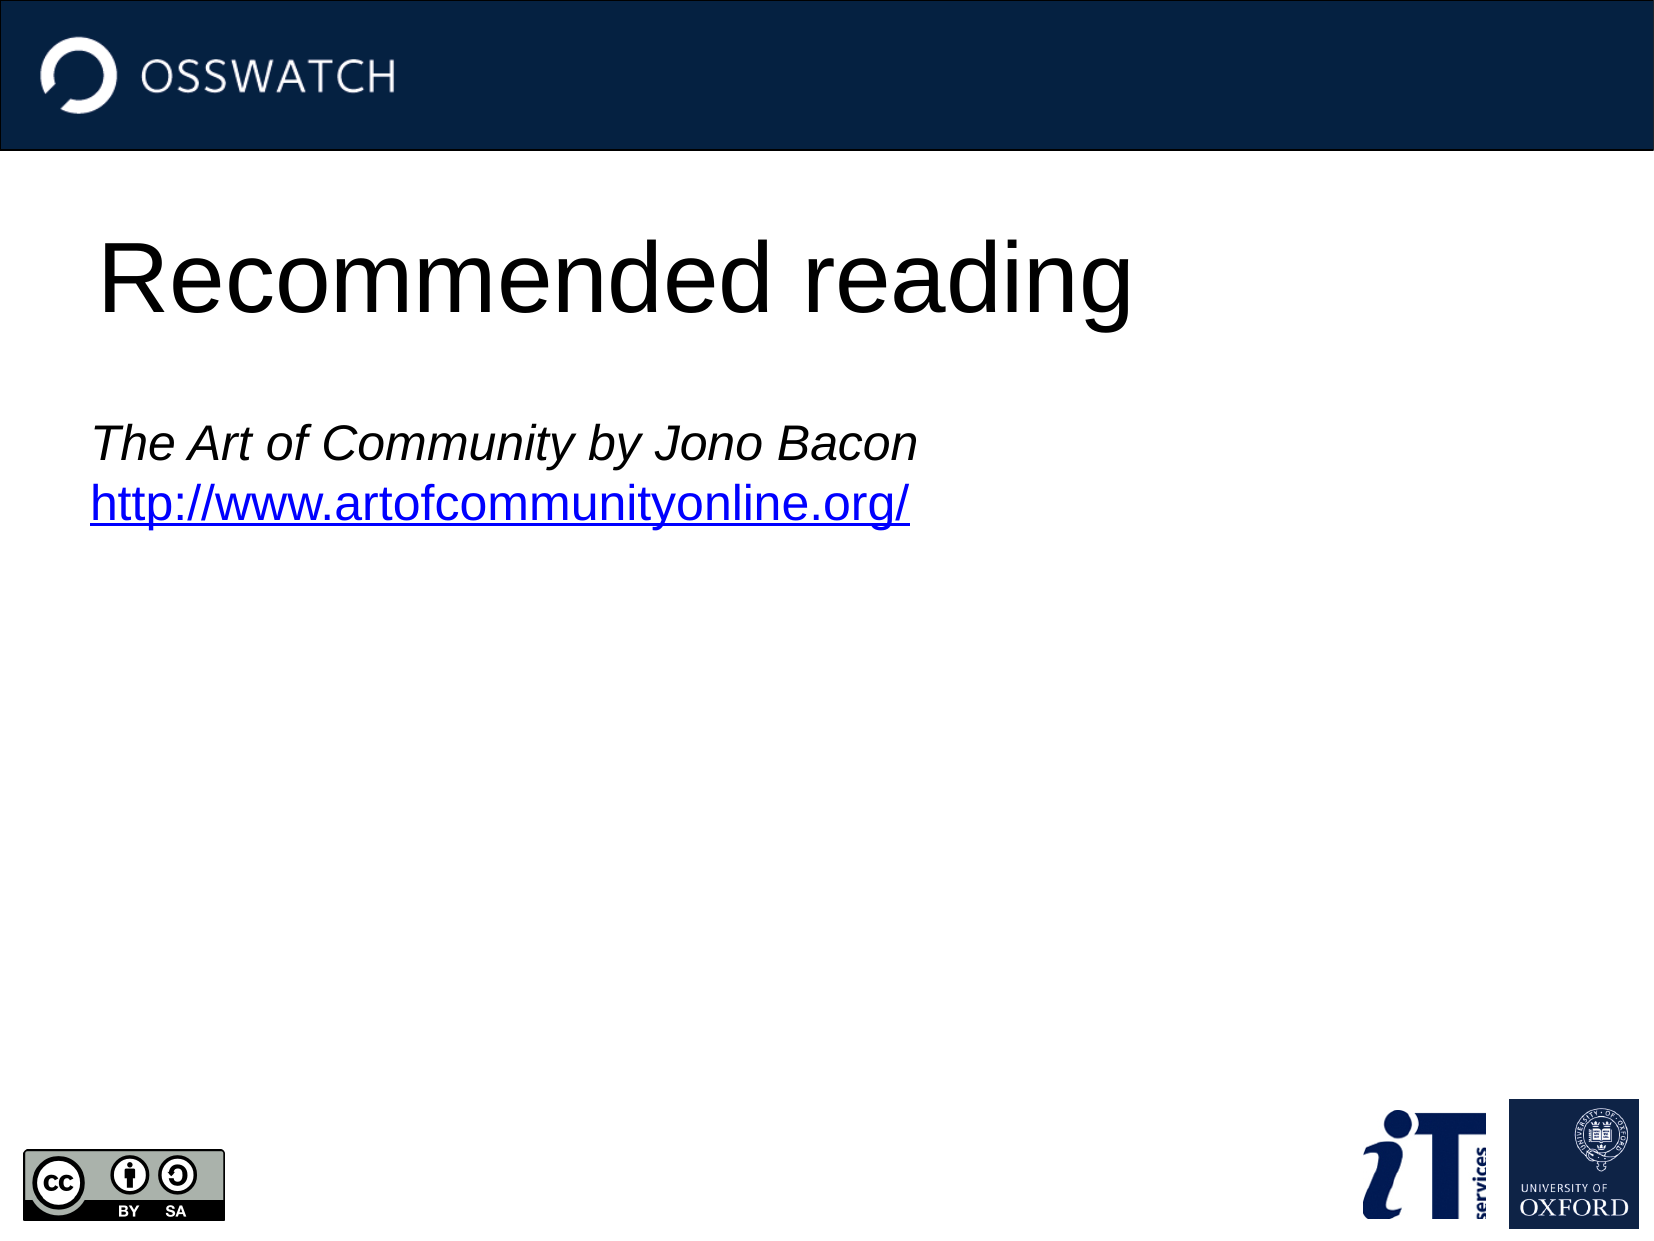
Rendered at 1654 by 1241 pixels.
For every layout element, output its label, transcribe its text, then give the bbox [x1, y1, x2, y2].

picture [1363, 1115, 1486, 1219]
picture [1509, 1099, 1639, 1229]
picture [12, 12, 426, 141]
title Recommended reading [82, 169, 1569, 375]
list The Art of Community by Jono Bacon http://www.artofcommunityonline.org/ [74, 395, 1562, 1115]
picture [23, 1149, 225, 1221]
